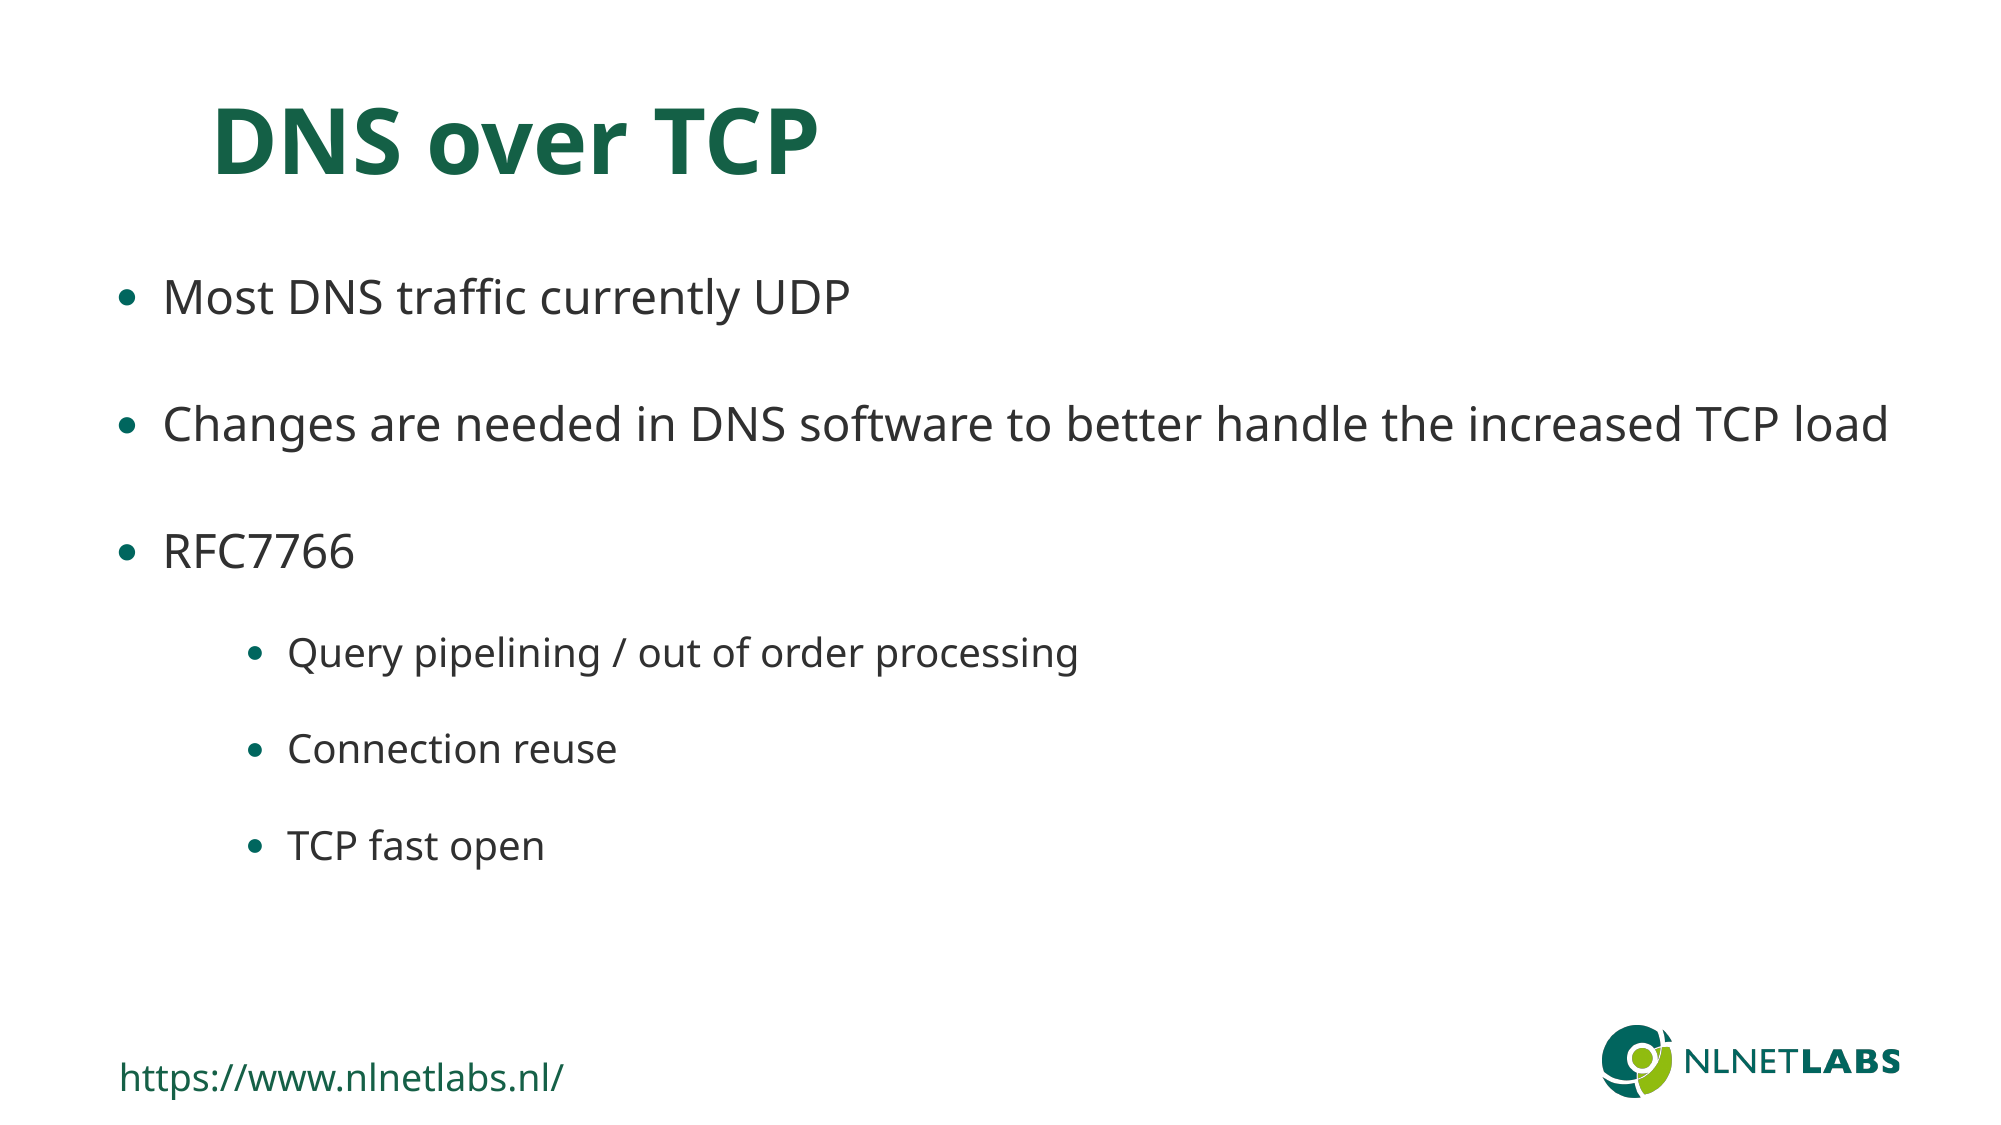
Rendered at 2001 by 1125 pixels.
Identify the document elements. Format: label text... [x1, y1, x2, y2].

title DNS over TCP [210, 44, 1900, 233]
picture [1602, 1025, 1900, 1098]
list Most DNS traffic currently UDP Changes are needed in DNS software to better handle the increased TCP load RFC7766 Query pipelining / out of order processing Connection reuse TCP fast open [99, 263, 1900, 916]
